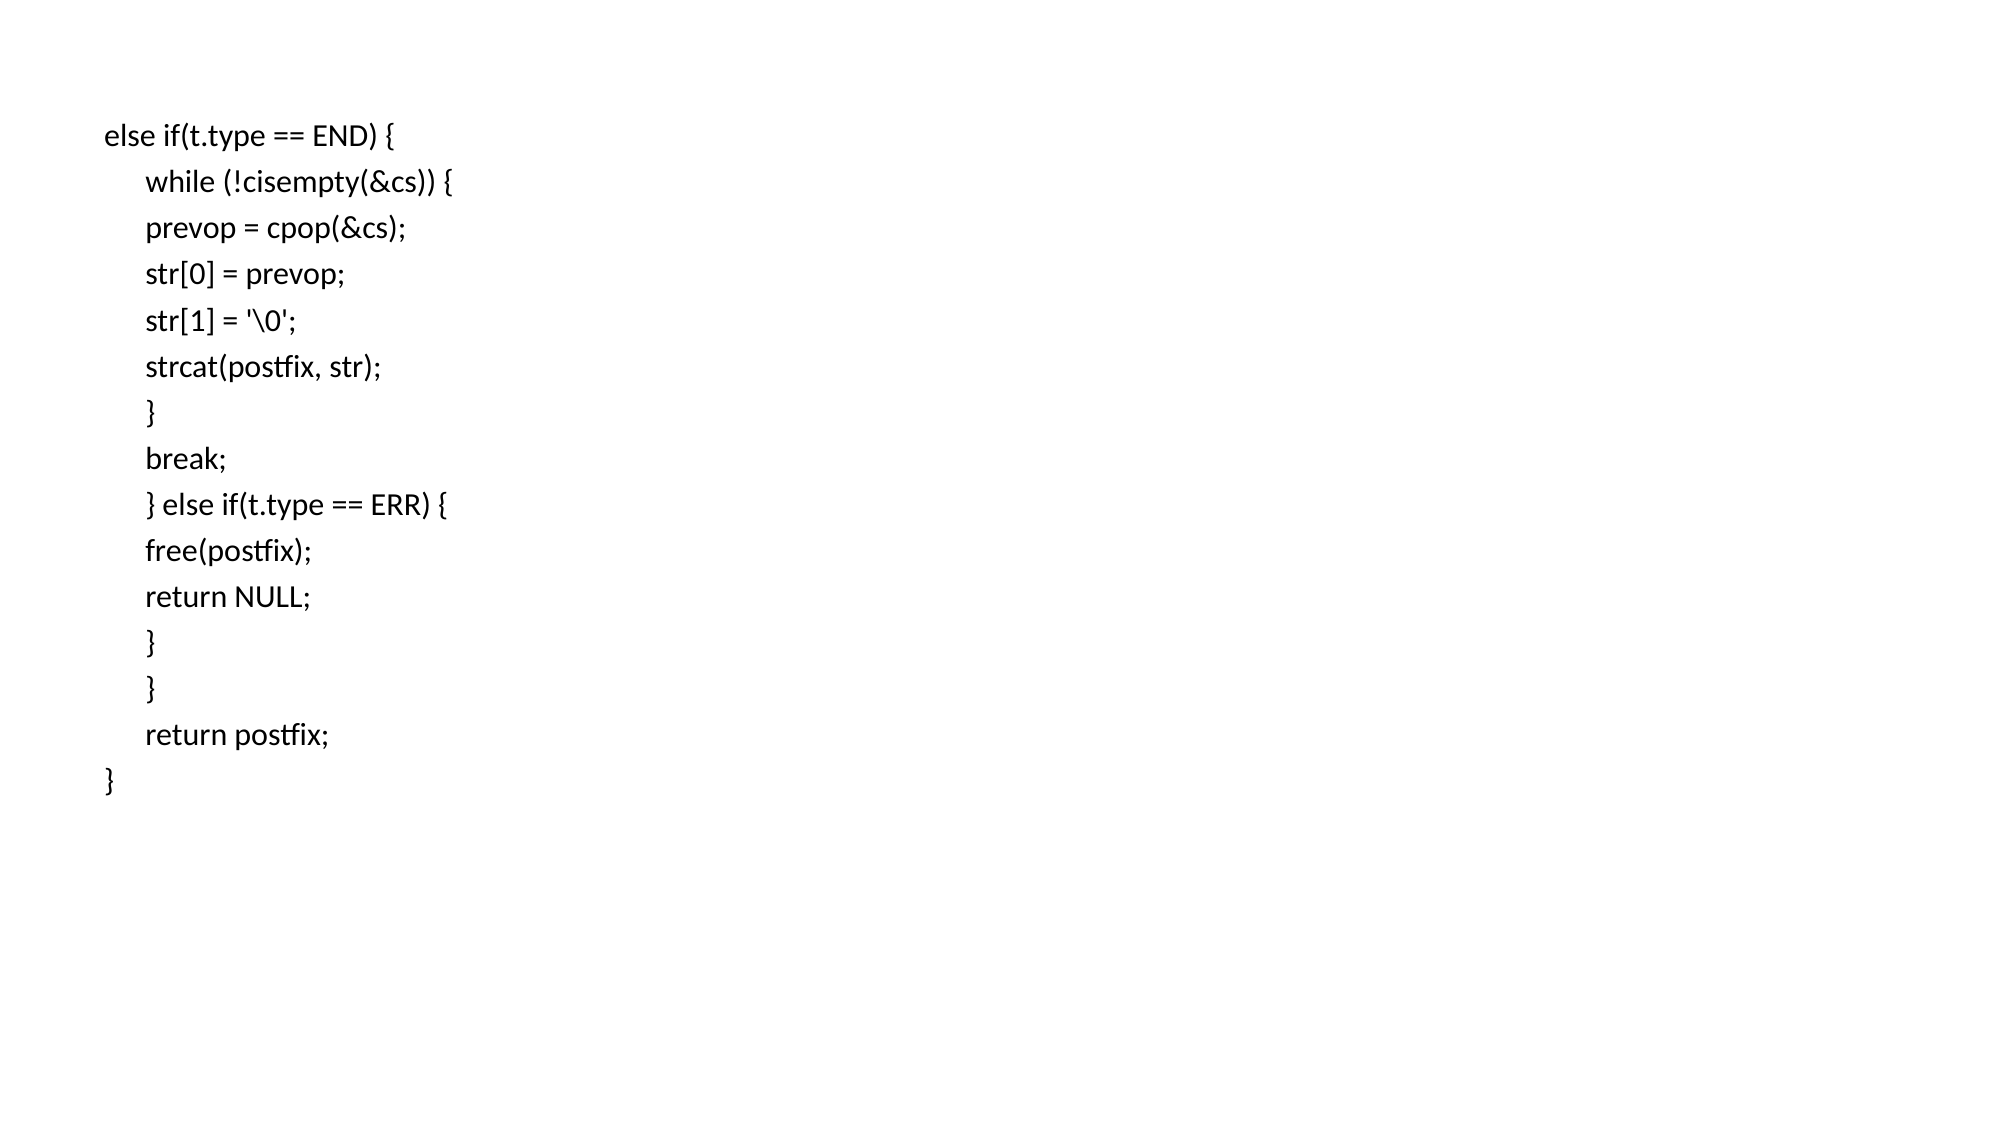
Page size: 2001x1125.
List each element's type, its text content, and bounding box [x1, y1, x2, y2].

list else if(t.type == END) { while (!cisempty(&cs)) { prevop = cpop(&cs); str[0] = prevop; str[1] = '\0'; strcat(postfix, str); } break; } else if(t.type == ERR) { free(postfix); return NULL; } } return postfix; } [89, 99, 1815, 814]
